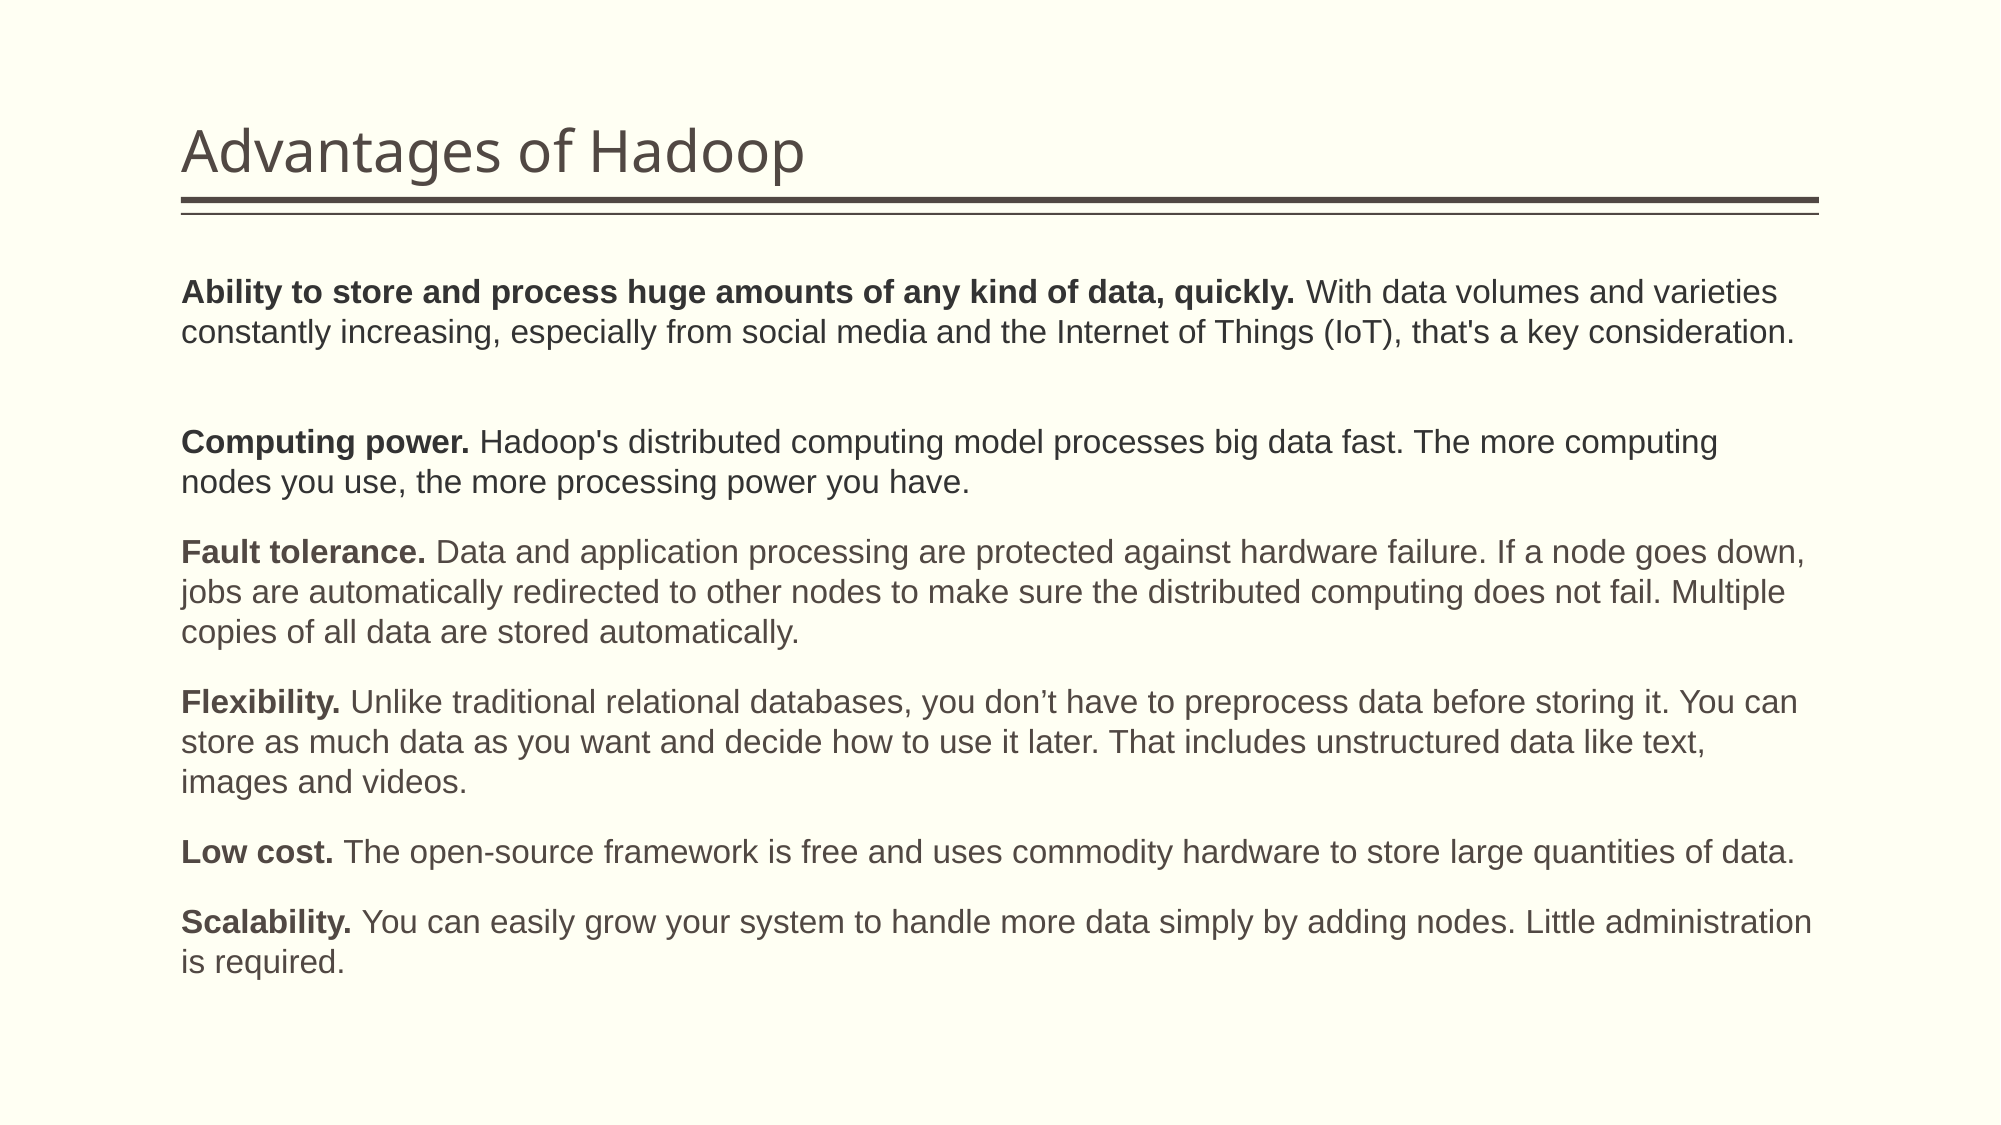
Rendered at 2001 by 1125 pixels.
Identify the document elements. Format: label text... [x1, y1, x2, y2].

title Advantages of Hadoop [181, 12, 1819, 193]
list Ability to store and process huge amounts of any kind of data, quickly. With data volumes and varieties constantly increasing, especially from social media and the Internet of Things (IoT), that's a key consideration. Computing power. Hadoop's distributed computing model processes big data fast. The more computing nodes you use, the more processing power you have. Fault tolerance. Data and application processing are protected against hardware failure. If a node goes down, jobs are automatically redirected to other nodes to make sure the distributed computing does not fail. Multiple copies of all data are stored automatically. Flexibility. Unlike traditional relational databases, you don’t have to preprocess data before storing it. You can store as much data as you want and decide how to use it later. That includes unstructured data like text, images and videos. Low cost. The open-source framework is free and uses commodity hardware to store large quantities of data. Scalability. You can easily grow your system to handle more data simply by adding nodes. Little administration is required. [181, 262, 1819, 1013]
